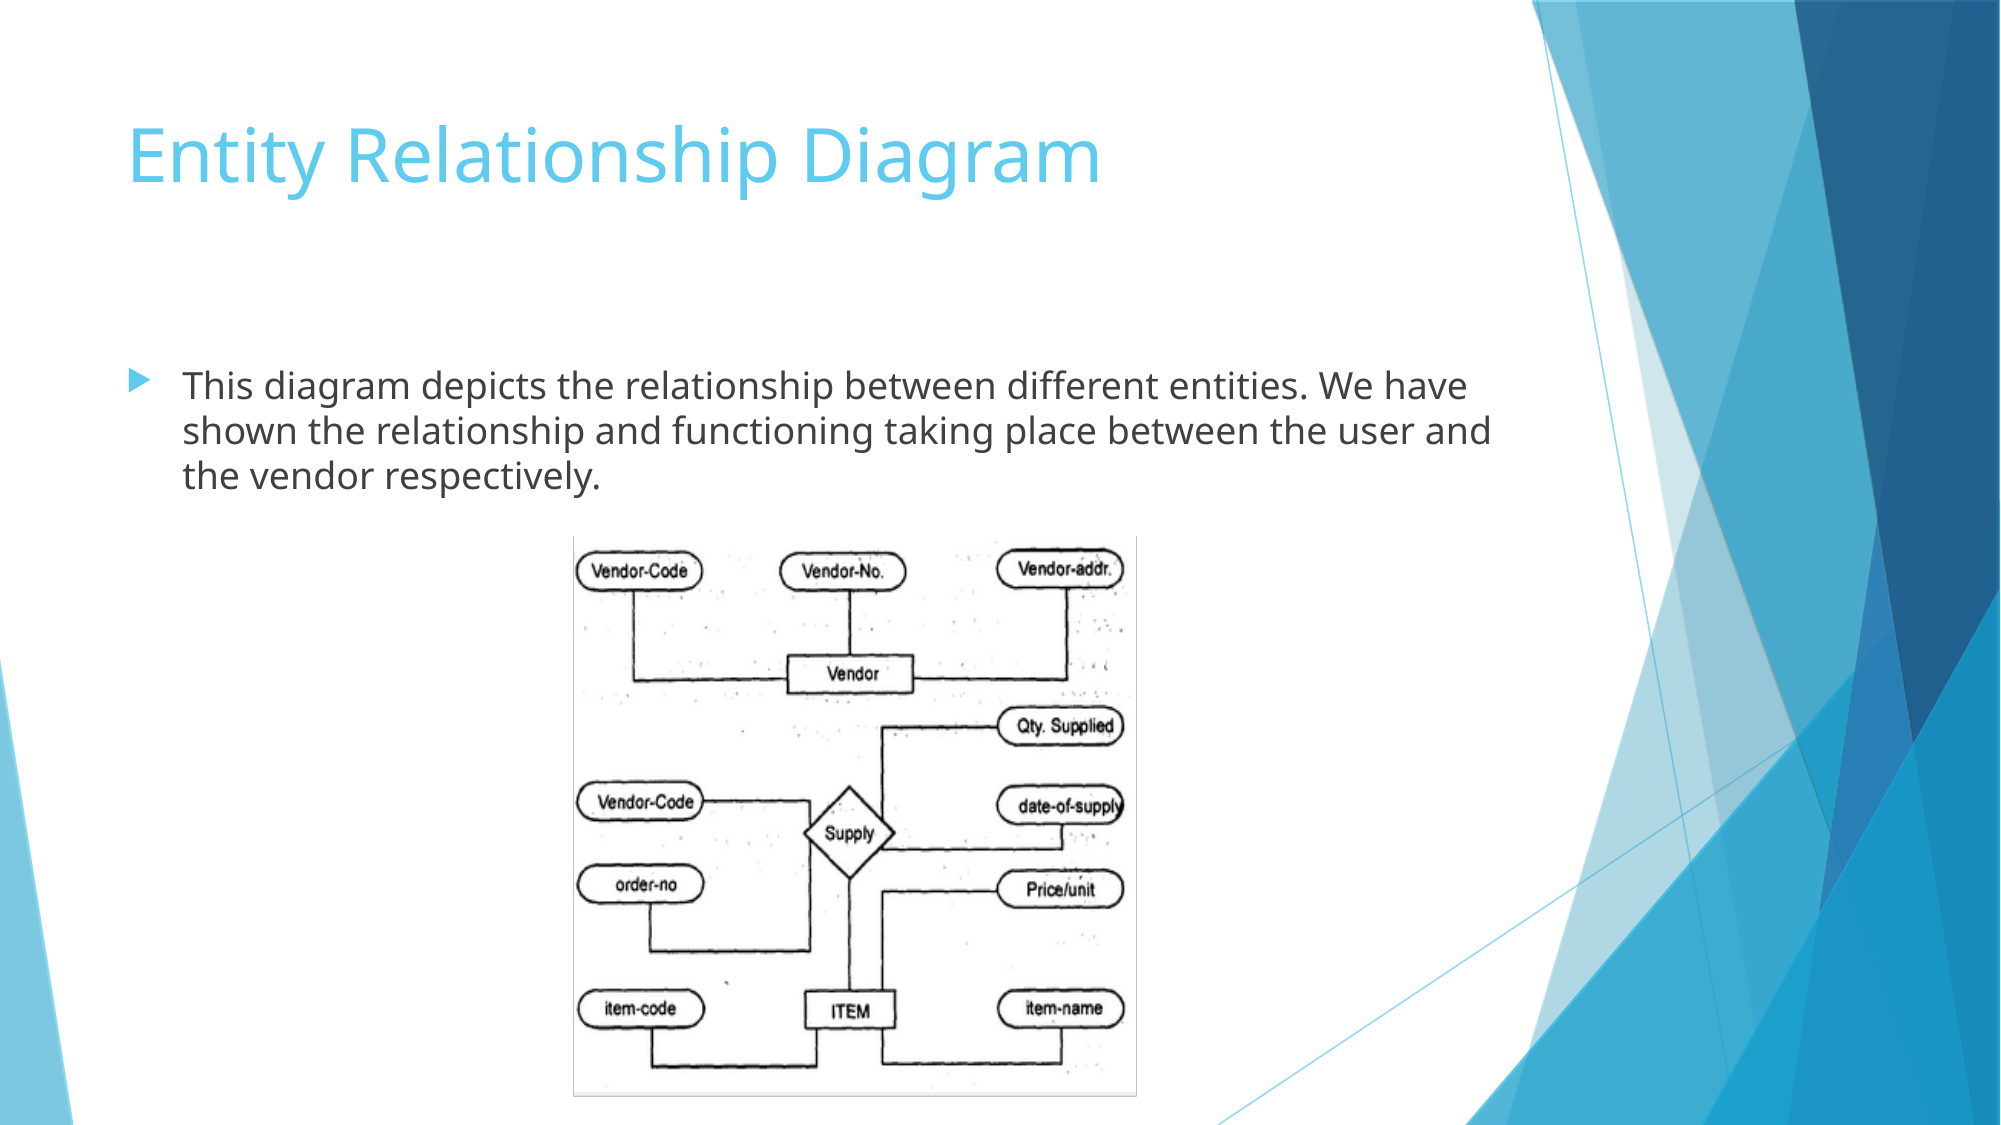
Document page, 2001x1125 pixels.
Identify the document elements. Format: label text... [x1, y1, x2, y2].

title Entity Relationship Diagram [111, 99, 1522, 317]
list This diagram depicts the relationship between different entities. We have shown the relationship and functioning taking place between the user and the vendor respectively. [111, 354, 1522, 992]
picture [517, 536, 1422, 1125]
